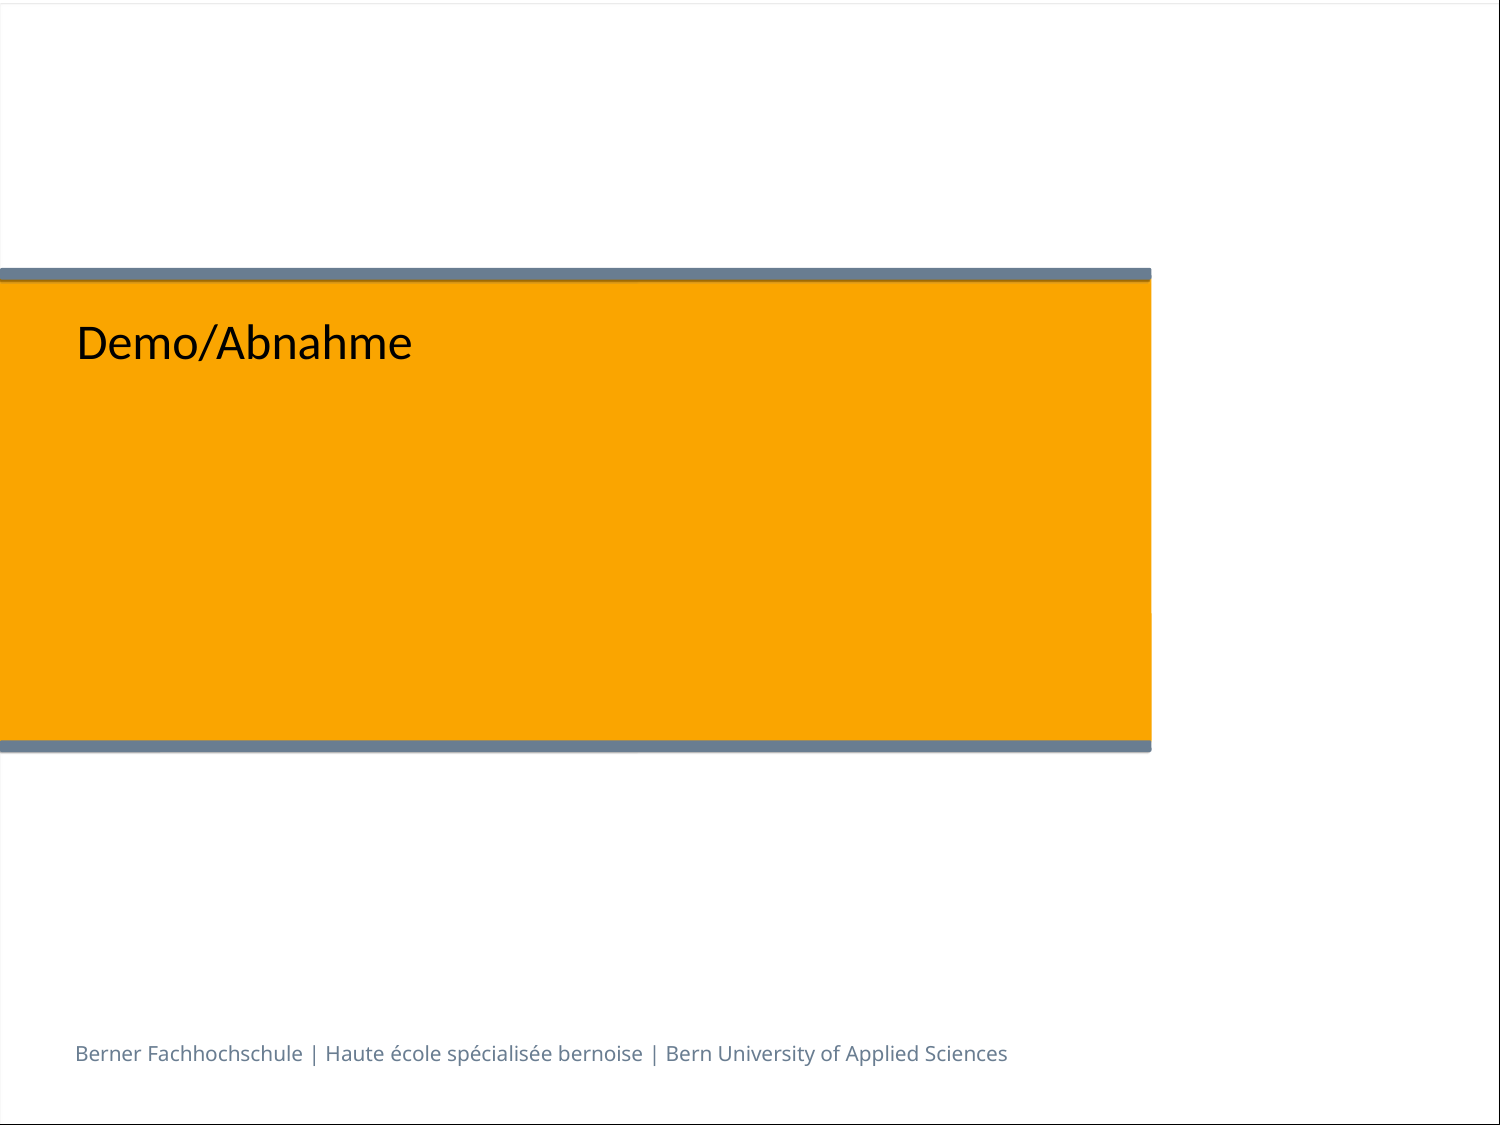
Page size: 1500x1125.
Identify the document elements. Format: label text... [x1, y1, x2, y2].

title Demo/Abnahme [76, 301, 1146, 390]
